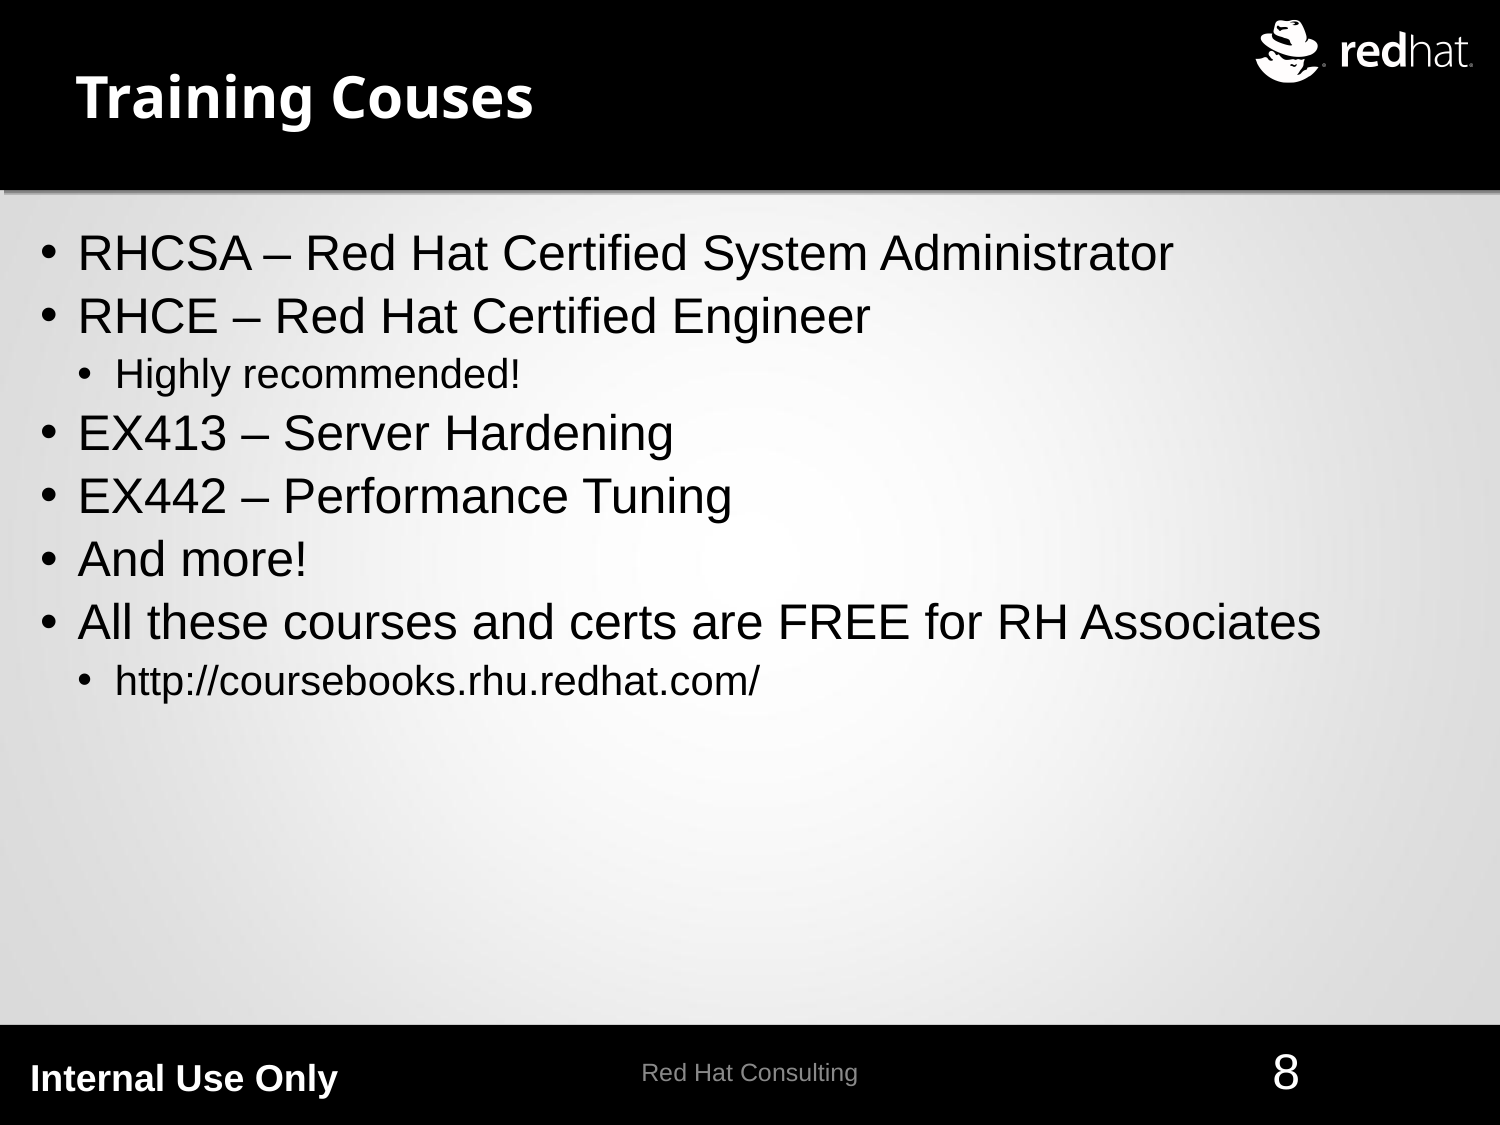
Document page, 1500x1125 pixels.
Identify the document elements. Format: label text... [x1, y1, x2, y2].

picture [1254, 12, 1476, 88]
title Training Couses [0, 0, 1234, 191]
picture [0, 191, 1500, 1024]
text_box Red Hat Consulting [512, 1042, 988, 1103]
text_box <number> [1257, 1042, 1426, 1103]
list RHCSA – Red Hat Certified System Administrator RHCE – Red Hat Certified Engineer Highly recommended! EX413 – Server Hardening EX442 – Performance Tuning And more! All these courses and certs are FREE for RH Associates http://coursebooks.rhu.redhat.com/ [24, 216, 1471, 992]
